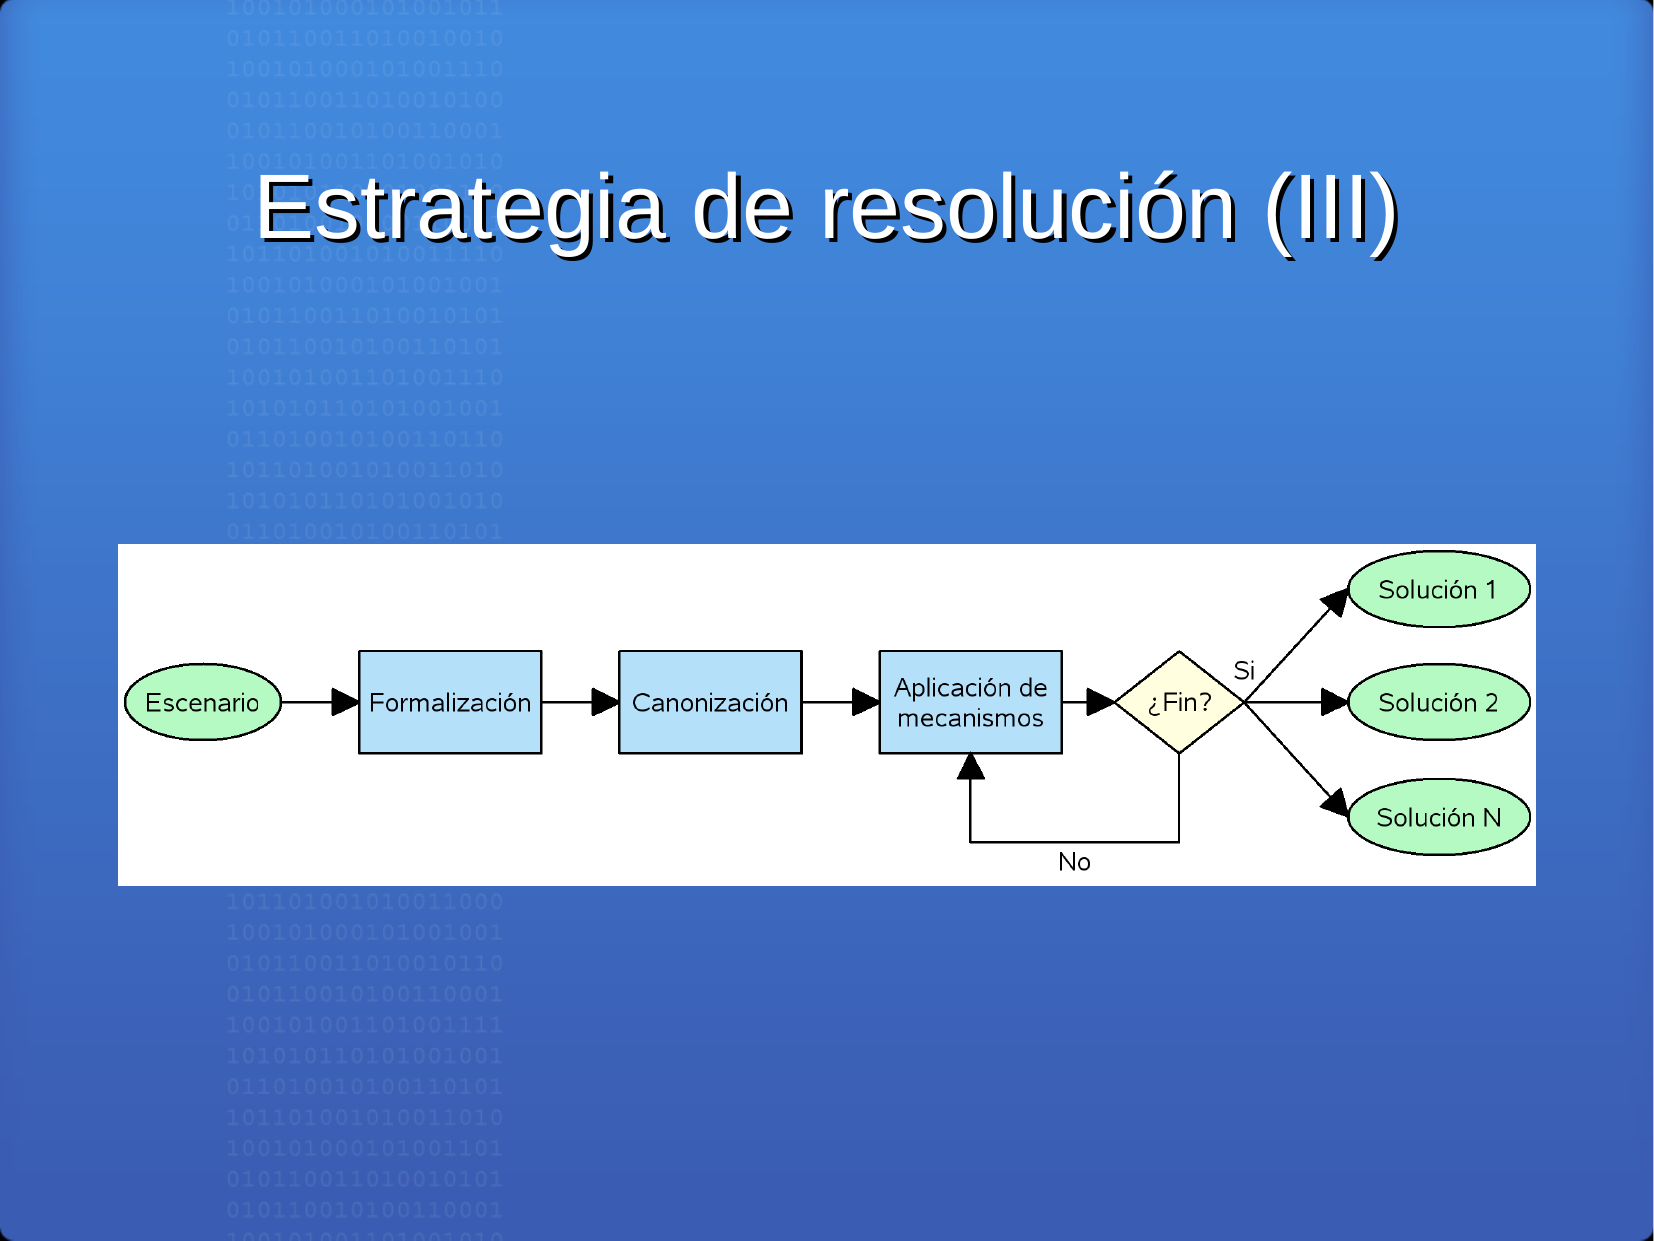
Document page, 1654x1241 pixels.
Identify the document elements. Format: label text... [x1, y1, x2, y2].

title Estrategia de resolución (III) [121, 110, 1534, 303]
picture [0, 0, 1654, 1241]
